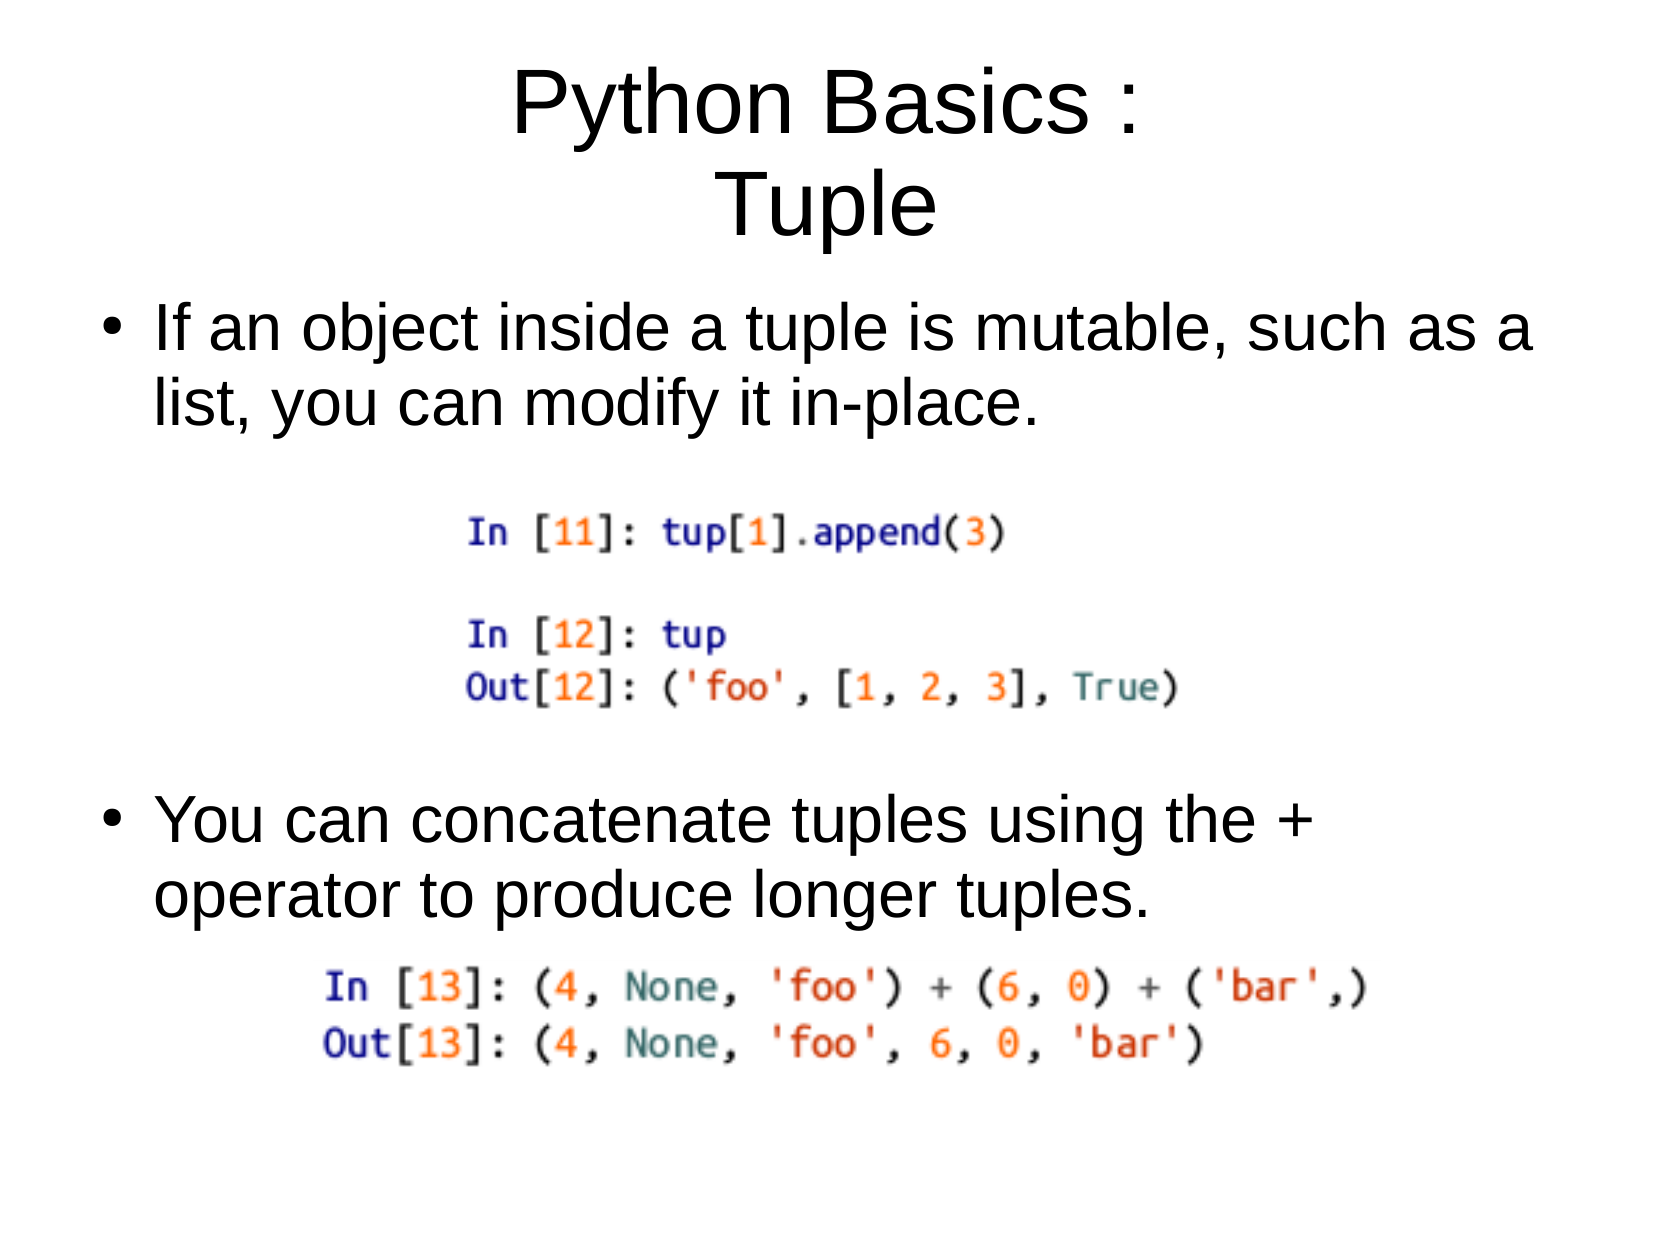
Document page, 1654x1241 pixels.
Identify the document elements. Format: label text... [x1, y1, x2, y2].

list If an object inside a tuple is mutable, such as a list, you can modify it in-place. You can concatenate tuples using the + operator to produce longer tuples. [82, 290, 1571, 1010]
picture [313, 959, 1381, 1096]
title Python Basics : Tuple [82, 49, 1571, 257]
picture [459, 509, 1186, 736]
